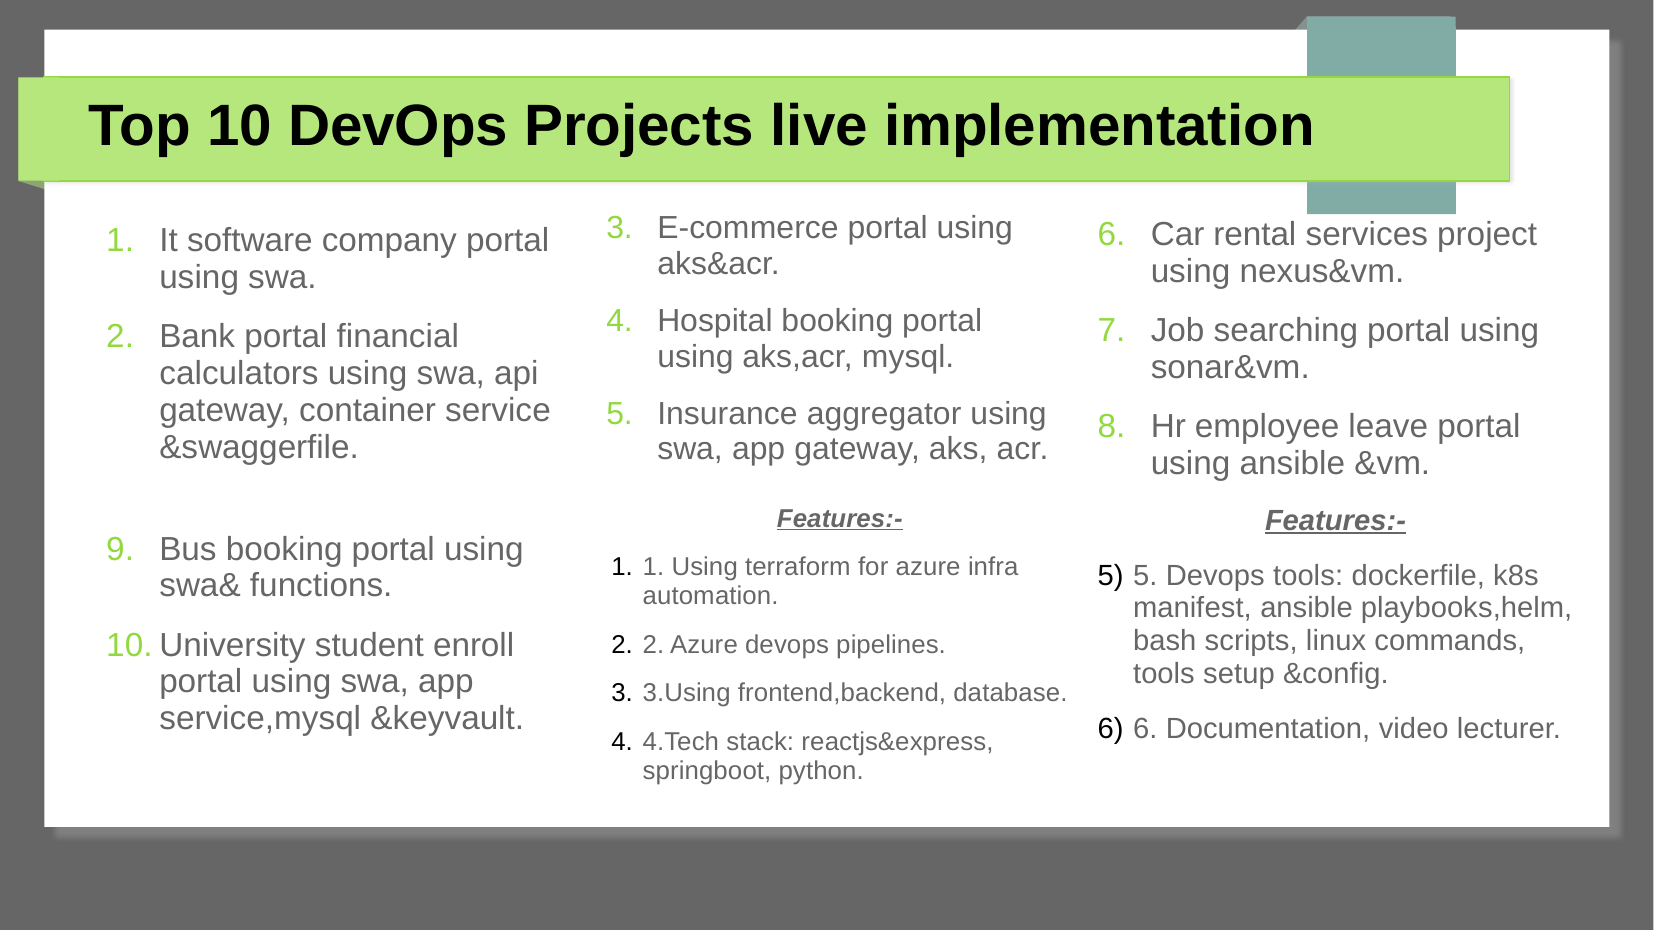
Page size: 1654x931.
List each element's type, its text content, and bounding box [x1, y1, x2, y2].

list It software company portal using swa. Bank portal financial calculators using swa, api gateway, container service &swaggerfile. [88, 221, 564, 504]
list Features:- 5. Devops tools: dockerfile, k8s manifest, ansible playbooks,helm, bash scripts, linux commands, tools setup &config. 6. Documentation, video lecturer. [1095, 503, 1576, 786]
list E-commerce portal using aks&acr. Hospital booking portal using aks,acr, mysql. Insurance aggregator using swa, app gateway, aks, acr. [589, 210, 1065, 492]
list Features:- 1. Using terraform for azure infra automation. 2. Azure devops pipelines. 3.Using frontend,backend, database. 4.Tech stack: reactjs&express, springboot, python. [599, 503, 1081, 786]
title Top 10 DevOps Projects live implementation [88, 73, 1506, 178]
list Bus booking portal using swa& functions. University student enroll portal using swa, app service,mysql &keyvault. [88, 529, 564, 812]
list Car rental services project using nexus&vm. Job searching portal using sonar&vm. Hr employee leave portal using ansible &vm. [1080, 215, 1556, 497]
